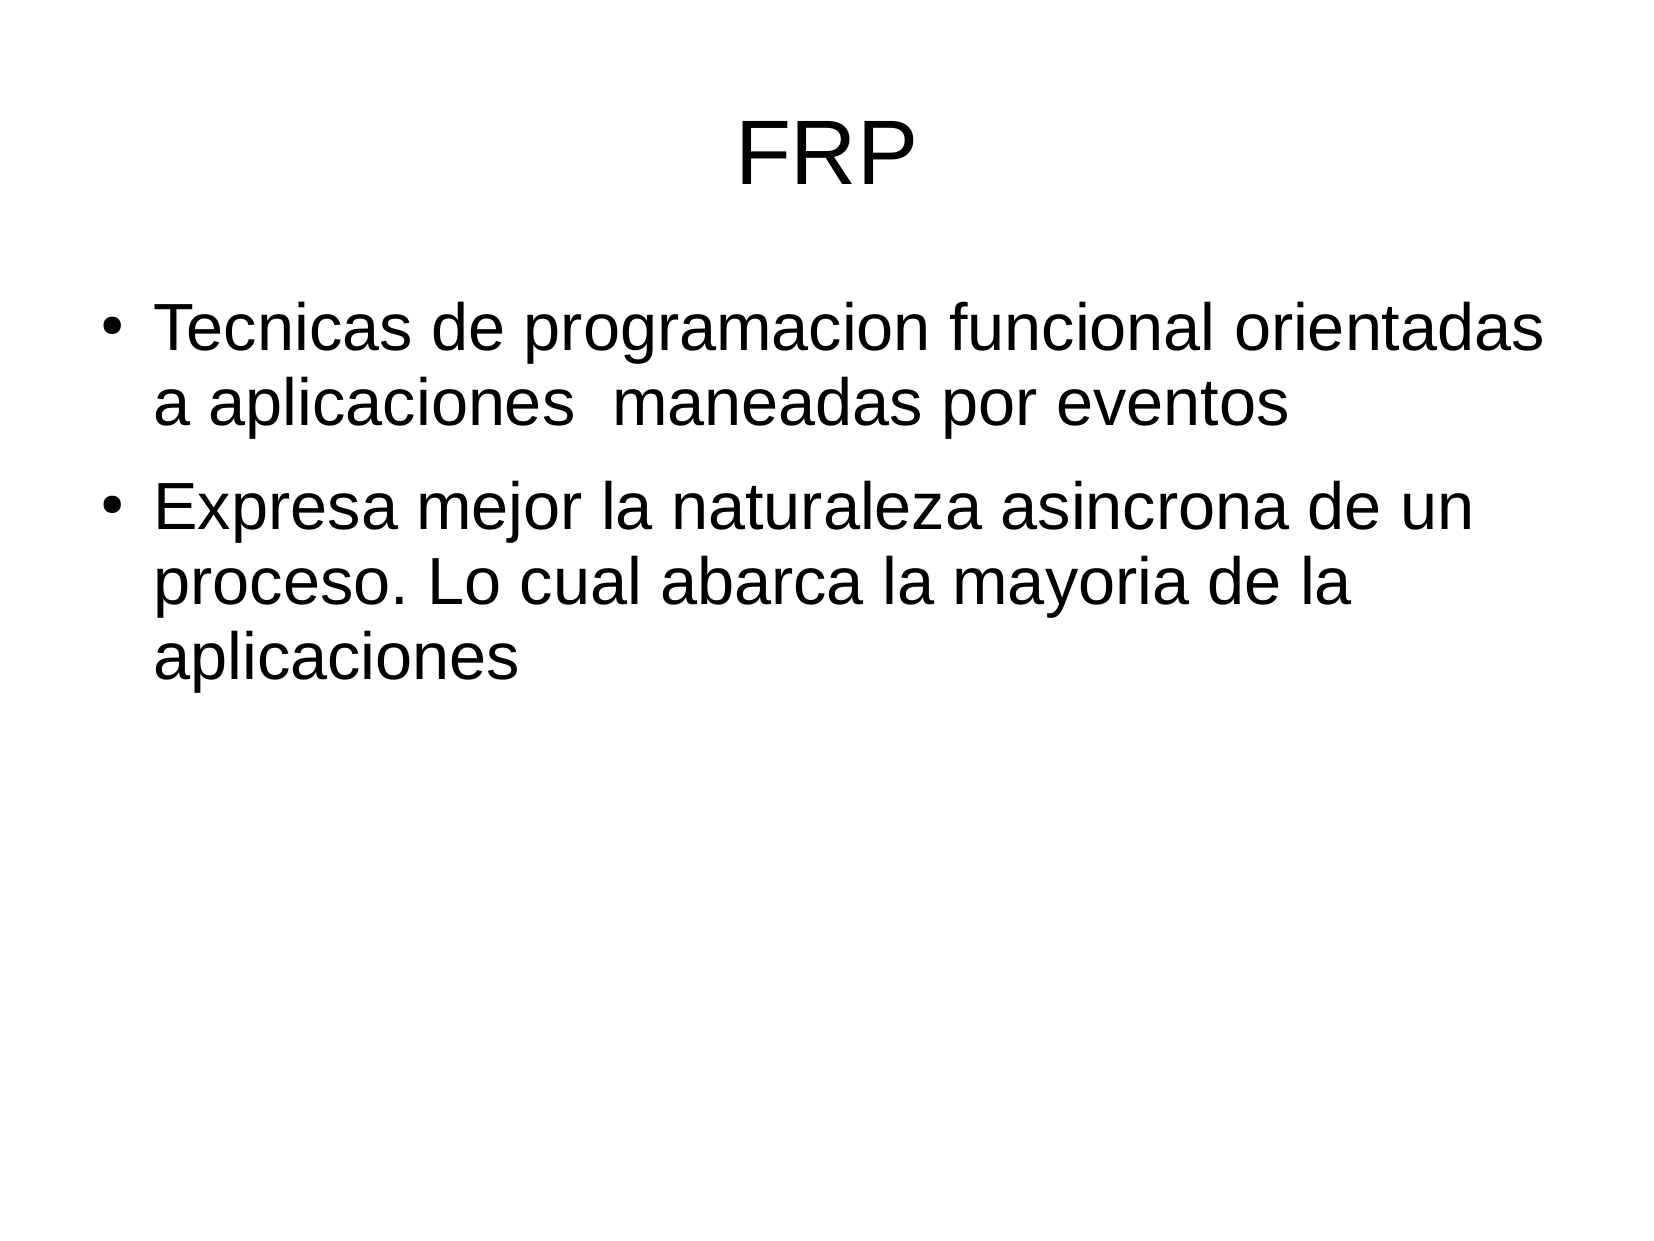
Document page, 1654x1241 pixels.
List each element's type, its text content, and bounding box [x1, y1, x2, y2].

list Tecnicas de programacion funcional orientadas a aplicaciones maneadas por eventos Expresa mejor la naturaleza asincrona de un proceso. Lo cual abarca la mayoria de la aplicaciones [82, 290, 1571, 1010]
title FRP [82, 49, 1571, 257]
